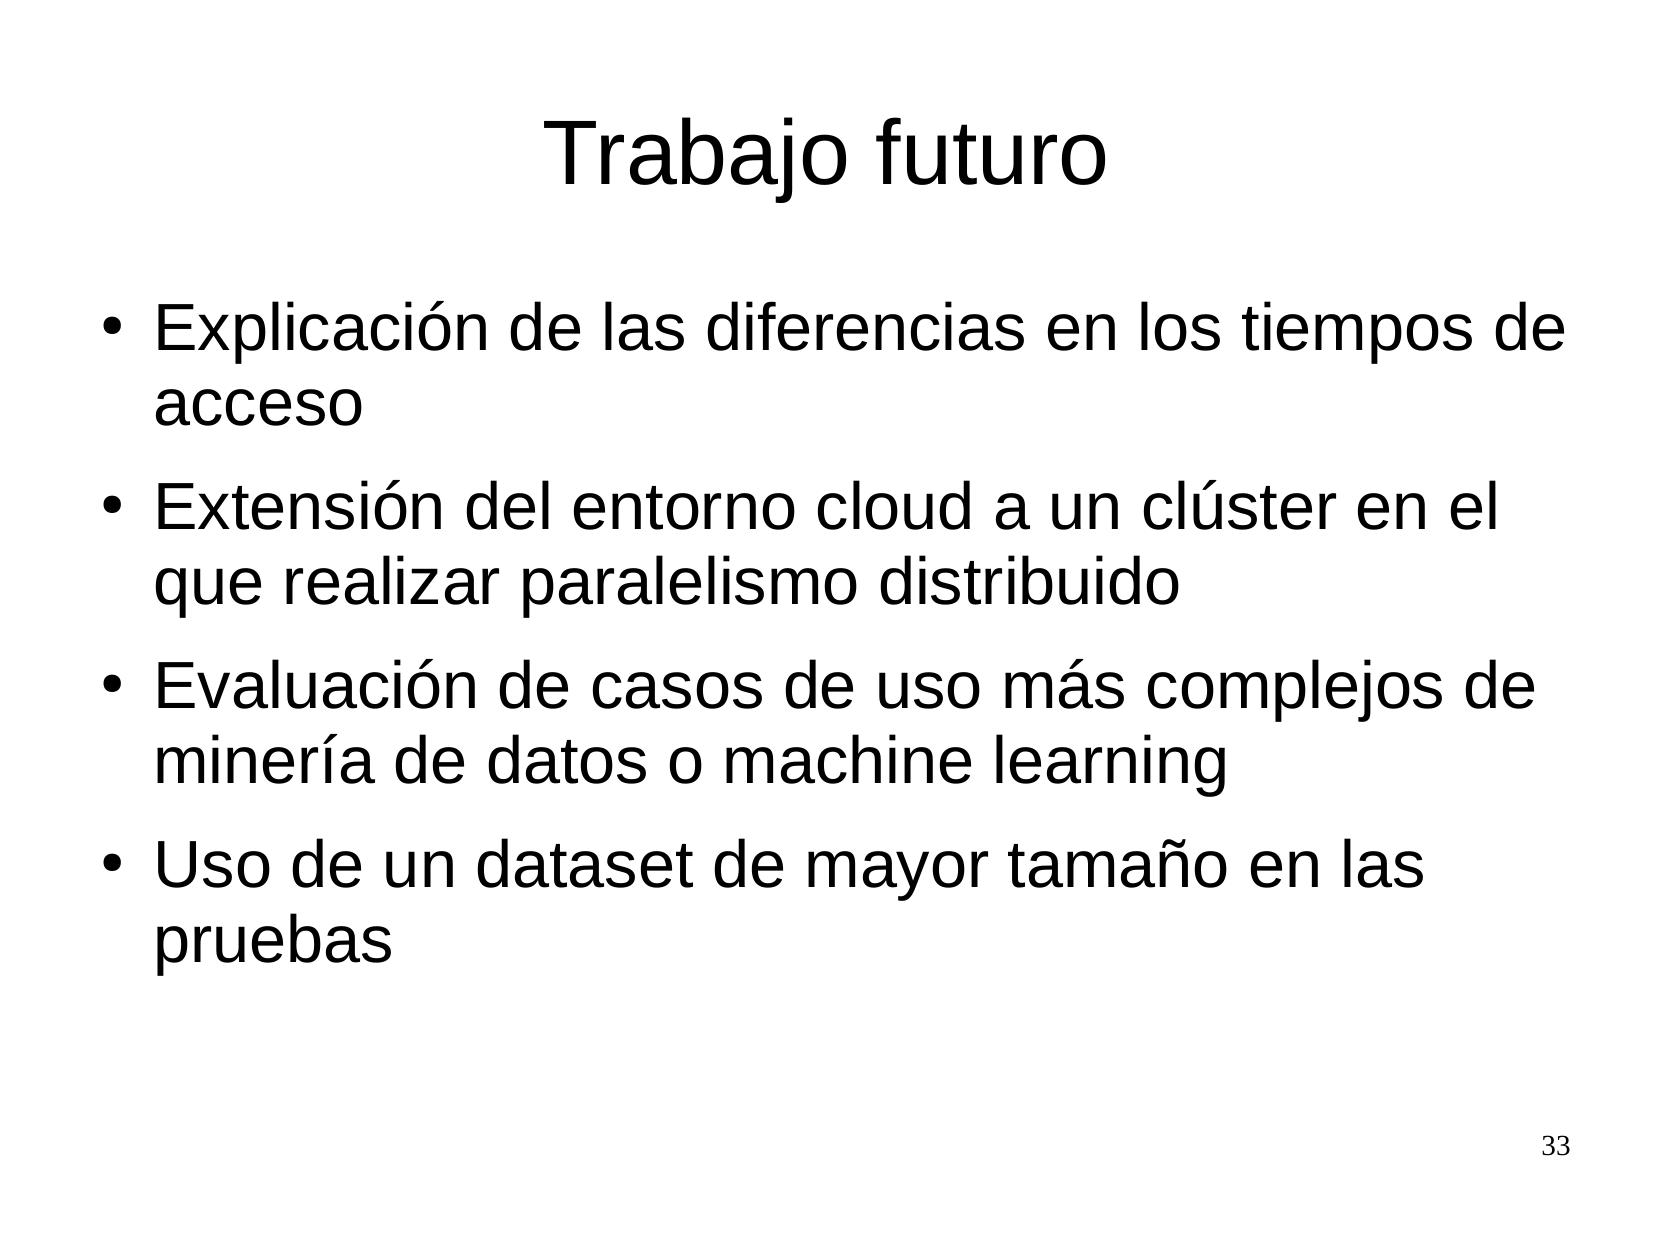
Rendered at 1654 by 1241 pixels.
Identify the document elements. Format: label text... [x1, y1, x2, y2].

list Explicación de las diferencias en los tiempos de acceso Extensión del entorno cloud a un clúster en el que realizar paralelismo distribuido Evaluación de casos de uso más complejos de minería de datos o machine learning Uso de un dataset de mayor tamaño en las pruebas [82, 290, 1571, 1010]
title Trabajo futuro [82, 49, 1571, 257]
